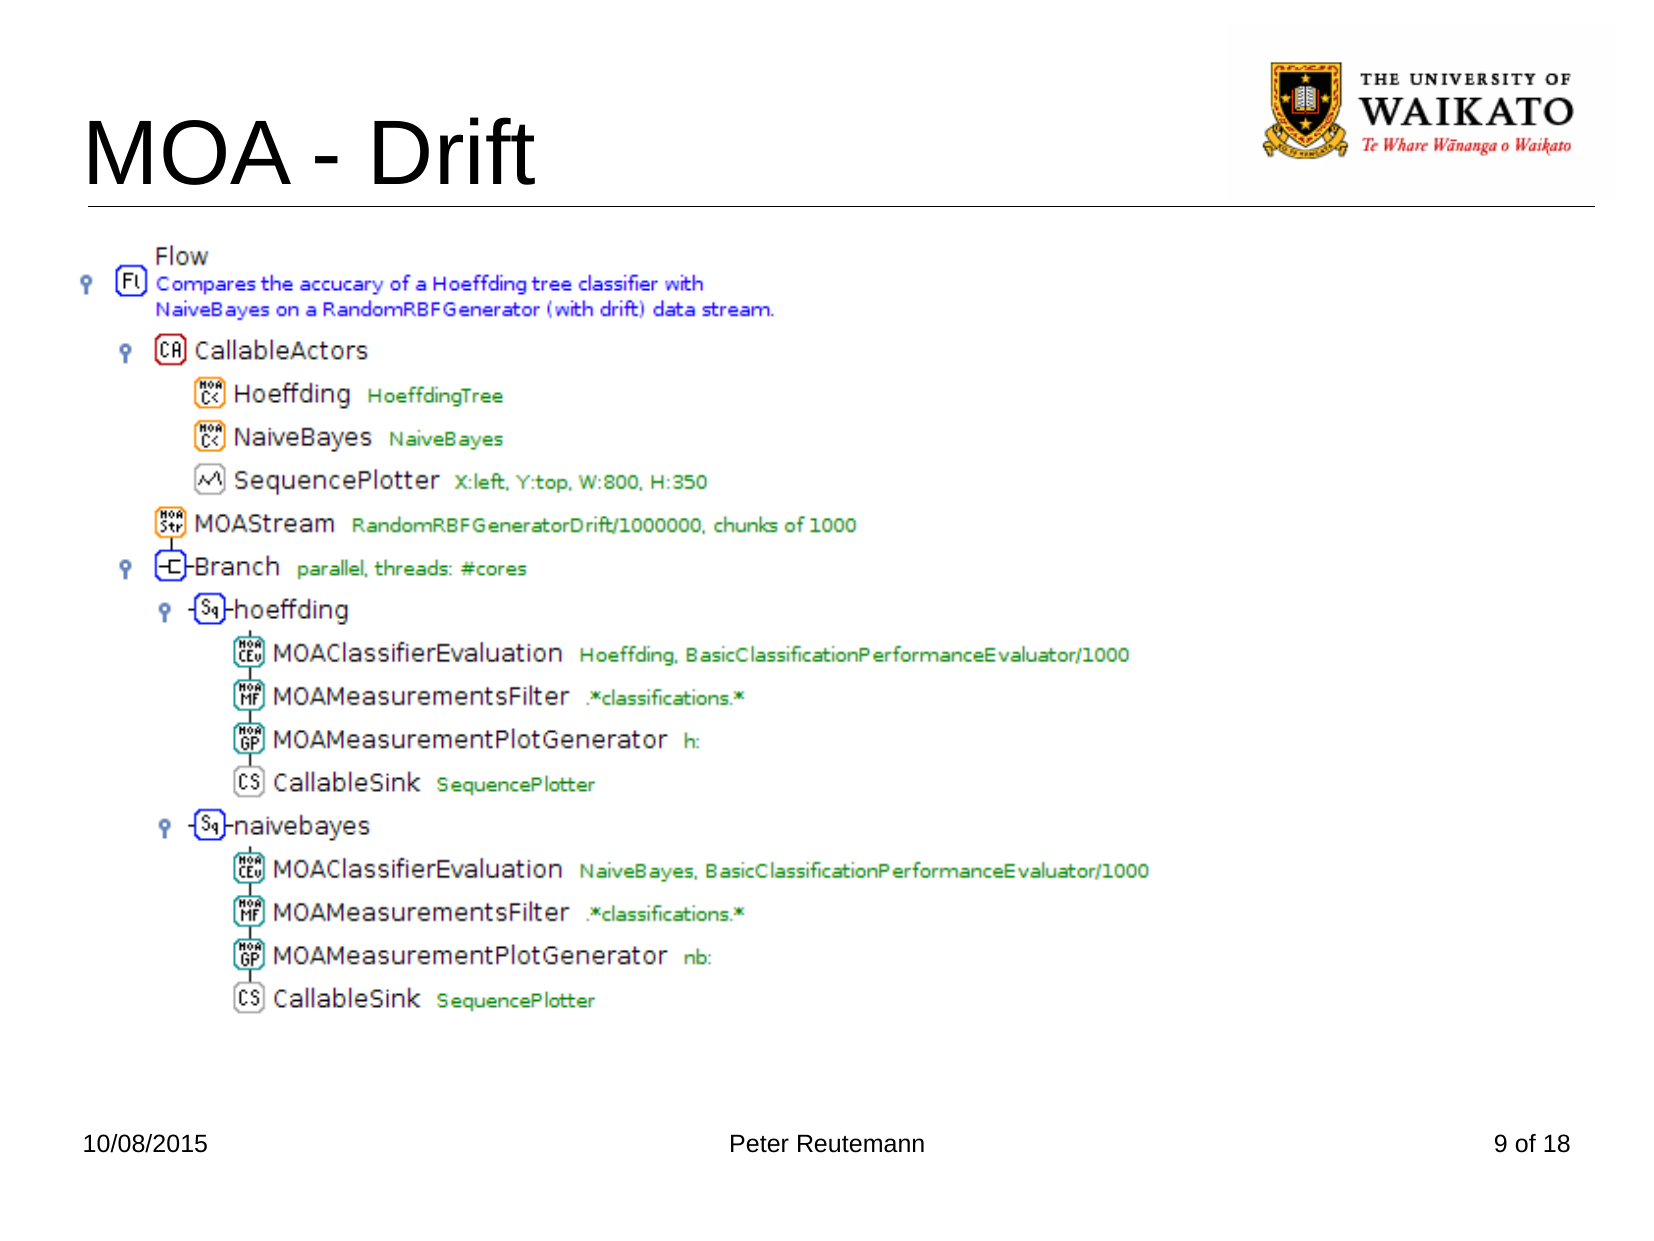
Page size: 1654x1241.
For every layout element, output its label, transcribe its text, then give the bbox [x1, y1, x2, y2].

title MOA - Drift [82, 49, 1571, 236]
picture [1228, 24, 1619, 201]
picture [71, 236, 1654, 1108]
